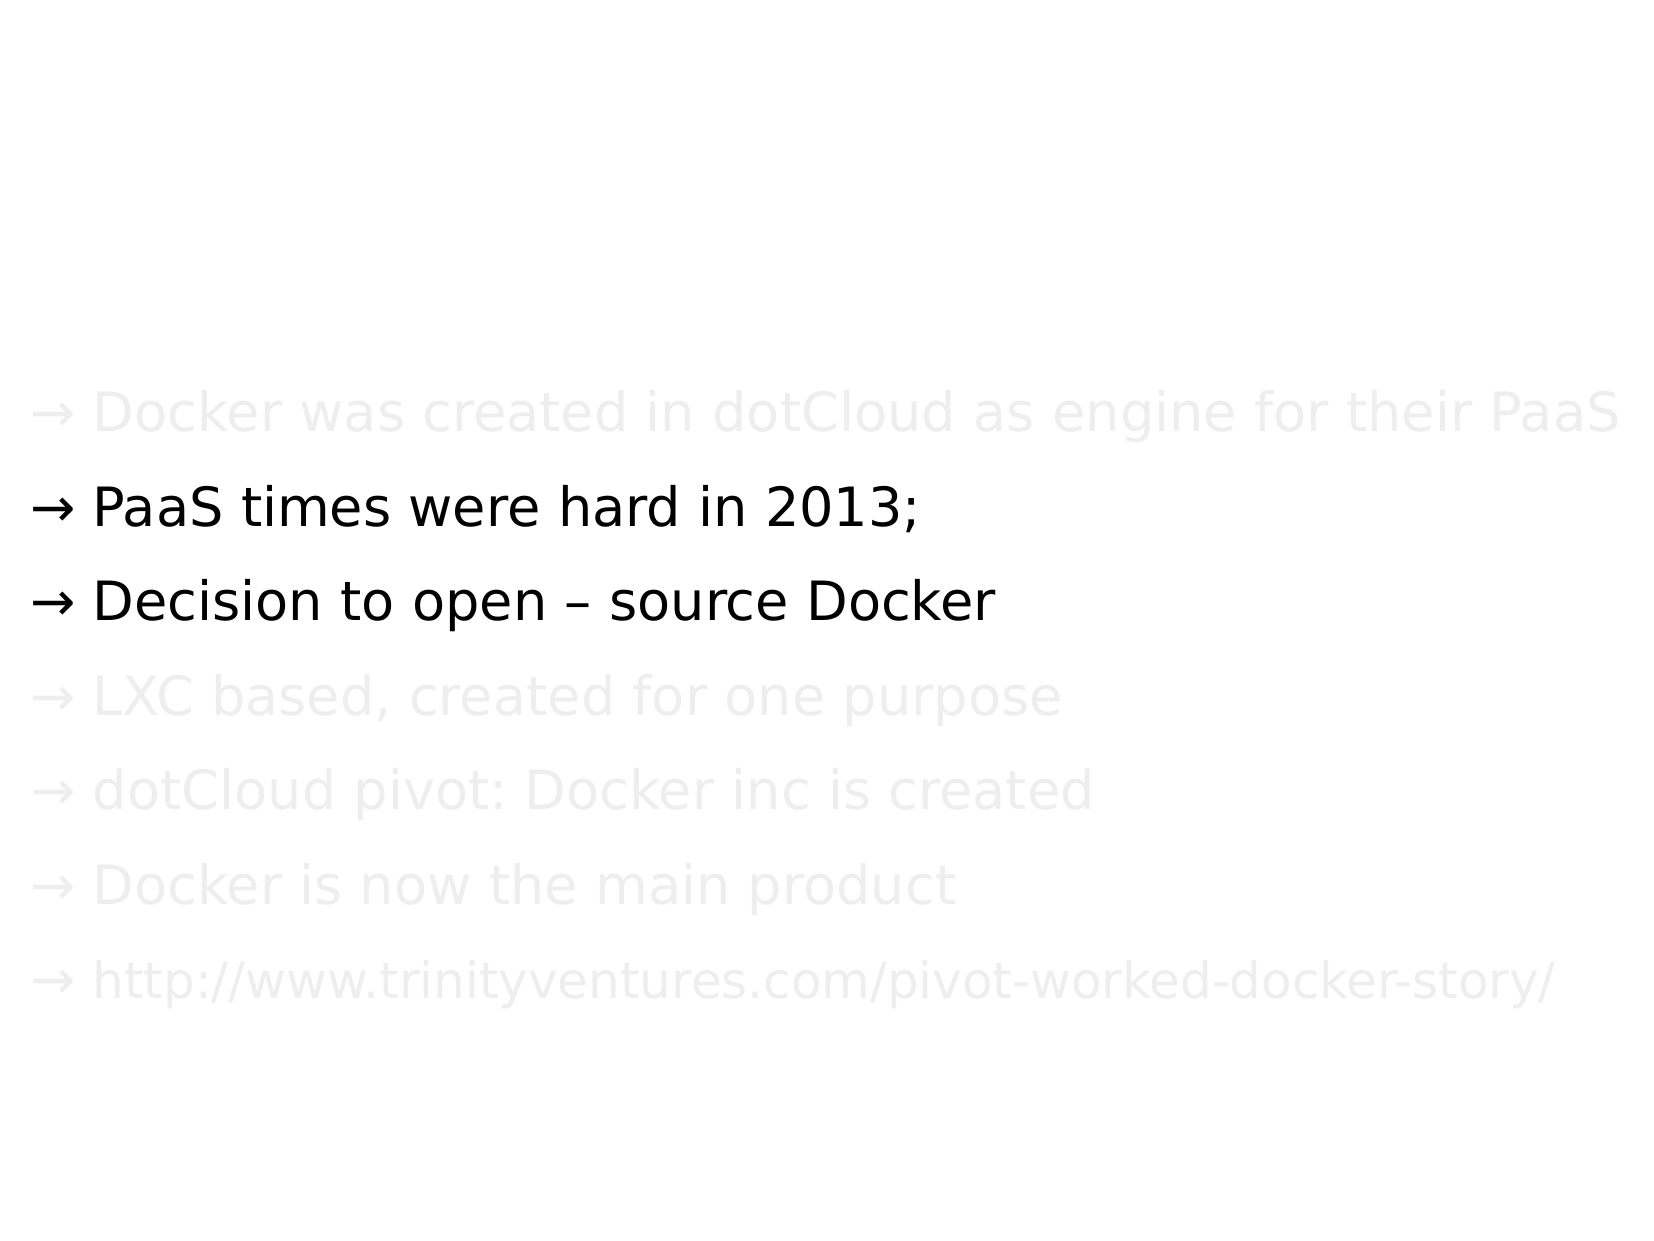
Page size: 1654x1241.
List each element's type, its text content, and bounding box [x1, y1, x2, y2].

text_box → Docker was created in dotCloud as engine for their PaaS → PaaS times were hard in 2013; → Decision to open – source Docker → LXC based, created for one purpose → dotCloud pivot: Docker inc is created → Docker is now the main product → http://www.trinityventures.com/pivot-worked-docker-story/ [15, 342, 1639, 988]
